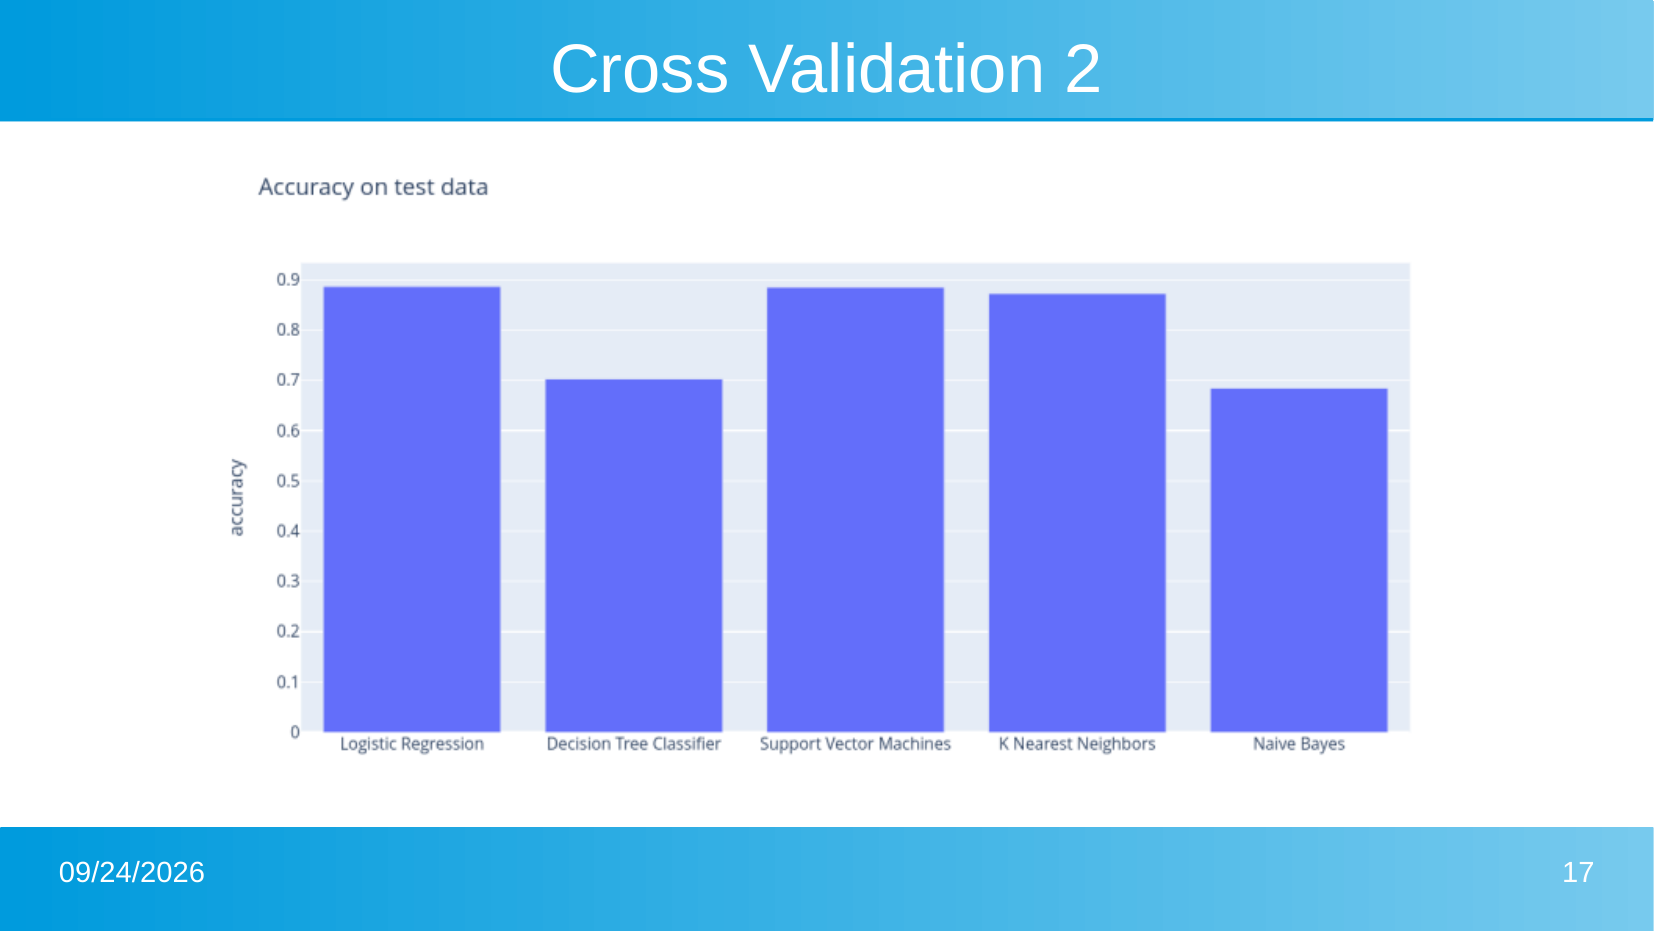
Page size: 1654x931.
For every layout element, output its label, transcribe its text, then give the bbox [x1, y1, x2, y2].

title Cross Validation 2 [59, 29, 1595, 108]
picture [201, 167, 1426, 788]
